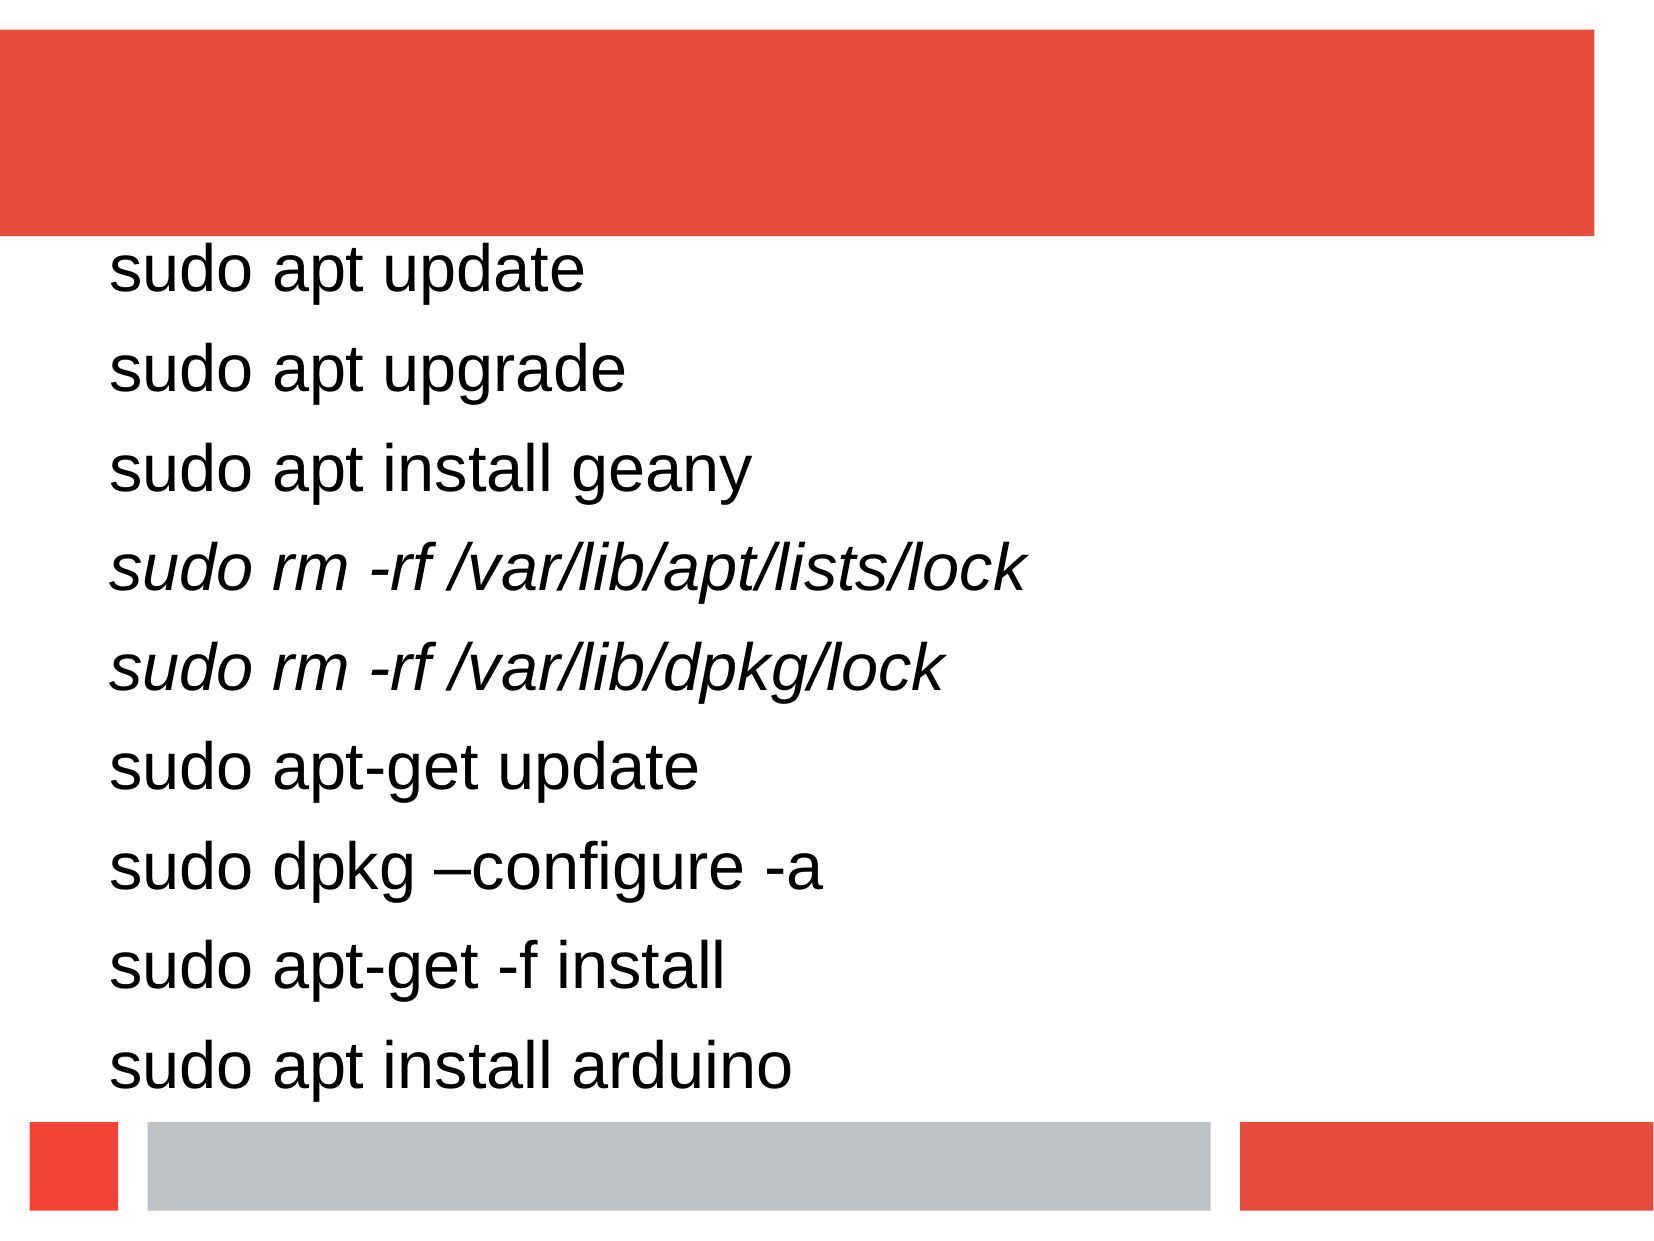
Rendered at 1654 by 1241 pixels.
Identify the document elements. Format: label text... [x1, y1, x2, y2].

text_box sudo apt update sudo apt upgrade sudo apt install geany sudo rm -rf /var/lib/apt/lists/lock sudo rm -rf /var/lib/dpkg/lock sudo apt-get update sudo dpkg –configure -a sudo apt-get -f install sudo apt install arduino [94, 224, 1394, 1111]
